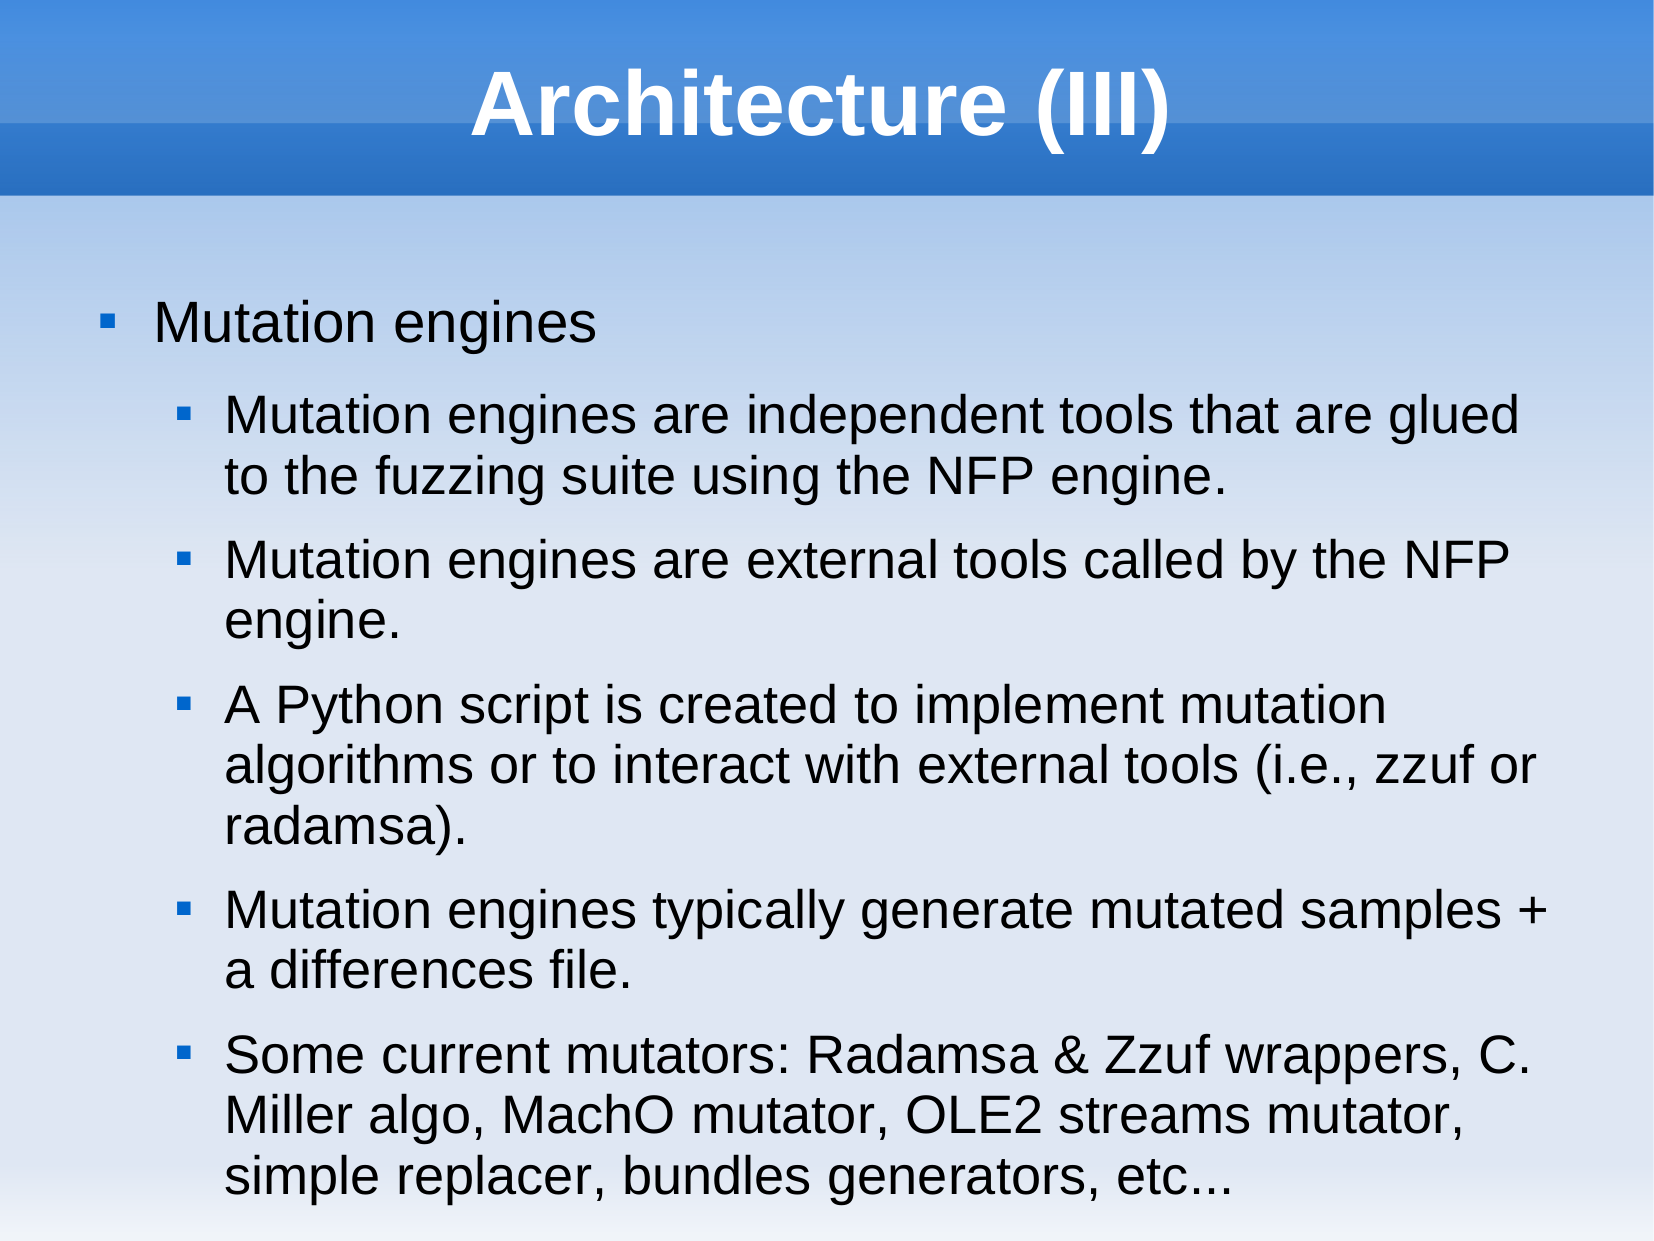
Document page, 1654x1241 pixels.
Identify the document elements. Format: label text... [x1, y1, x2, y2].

list Mutation engines Mutation engines are independent tools that are glued to the fuzzing suite using the NFP engine. Mutation engines are external tools called by the NFP engine. A Python script is created to implement mutation algorithms or to interact with external tools (i.e., zzuf or radamsa). Mutation engines typically generate mutated samples + a differences file. Some current mutators: Radamsa & Zzuf wrappers, C. Miller algo, MachO mutator, OLE2 streams mutator, simple replacer, bundles generators, etc... [82, 290, 1571, 1206]
title Architecture (III) [76, 0, 1565, 208]
picture [0, 0, 1654, 1241]
